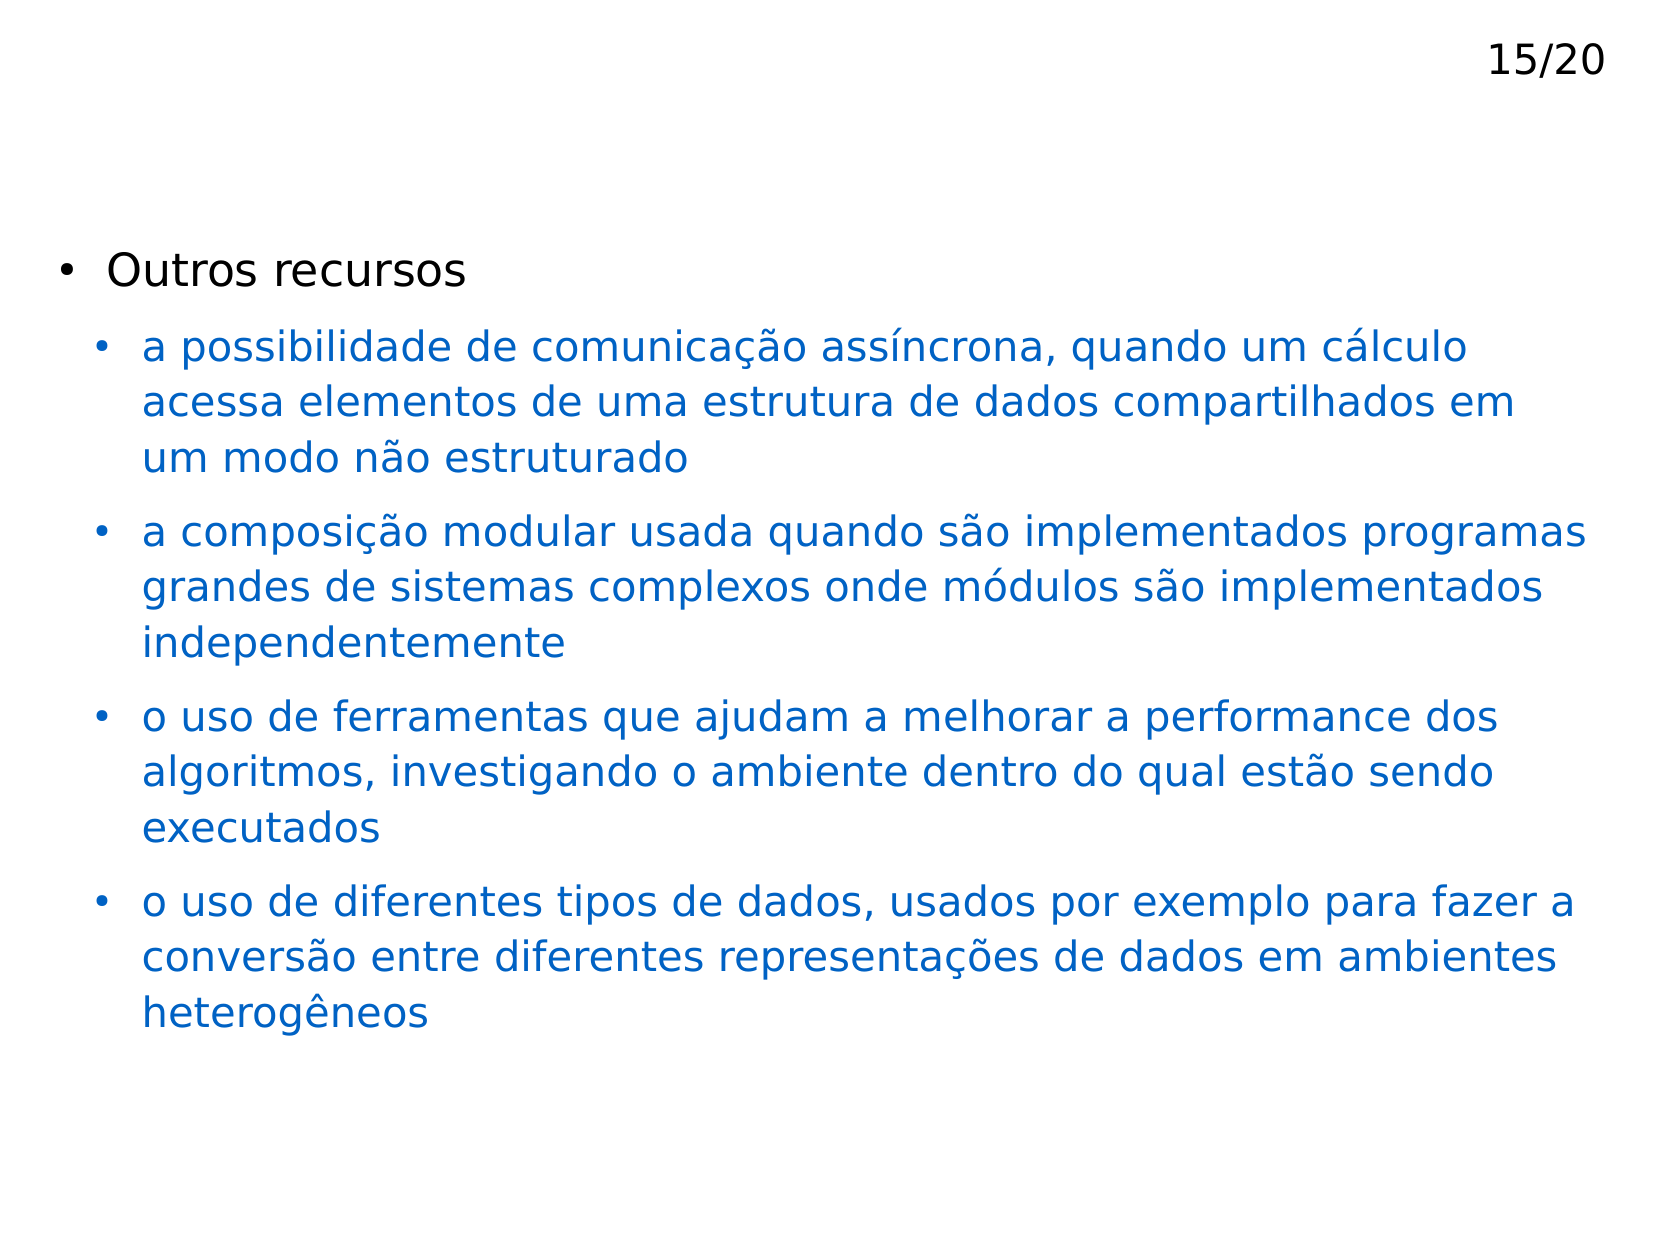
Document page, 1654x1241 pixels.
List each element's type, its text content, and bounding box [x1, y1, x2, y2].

list Outros recursos a possibilidade de comunicação assíncrona, quando um cálculo acessa elementos de uma estrutura de dados compartilhados em um modo não estruturado a composição modular usada quando são implementados programas grandes de sistemas complexos onde módulos são implementados independentemente o uso de ferramentas que ajudam a melhorar a performance dos algoritmos, investigando o ambiente dentro do qual estão sendo executados o uso de diferentes tipos de dados, usados por exemplo para fazer a conversão entre diferentes representações de dados em ambientes heterogêneos [59, 236, 1595, 1211]
